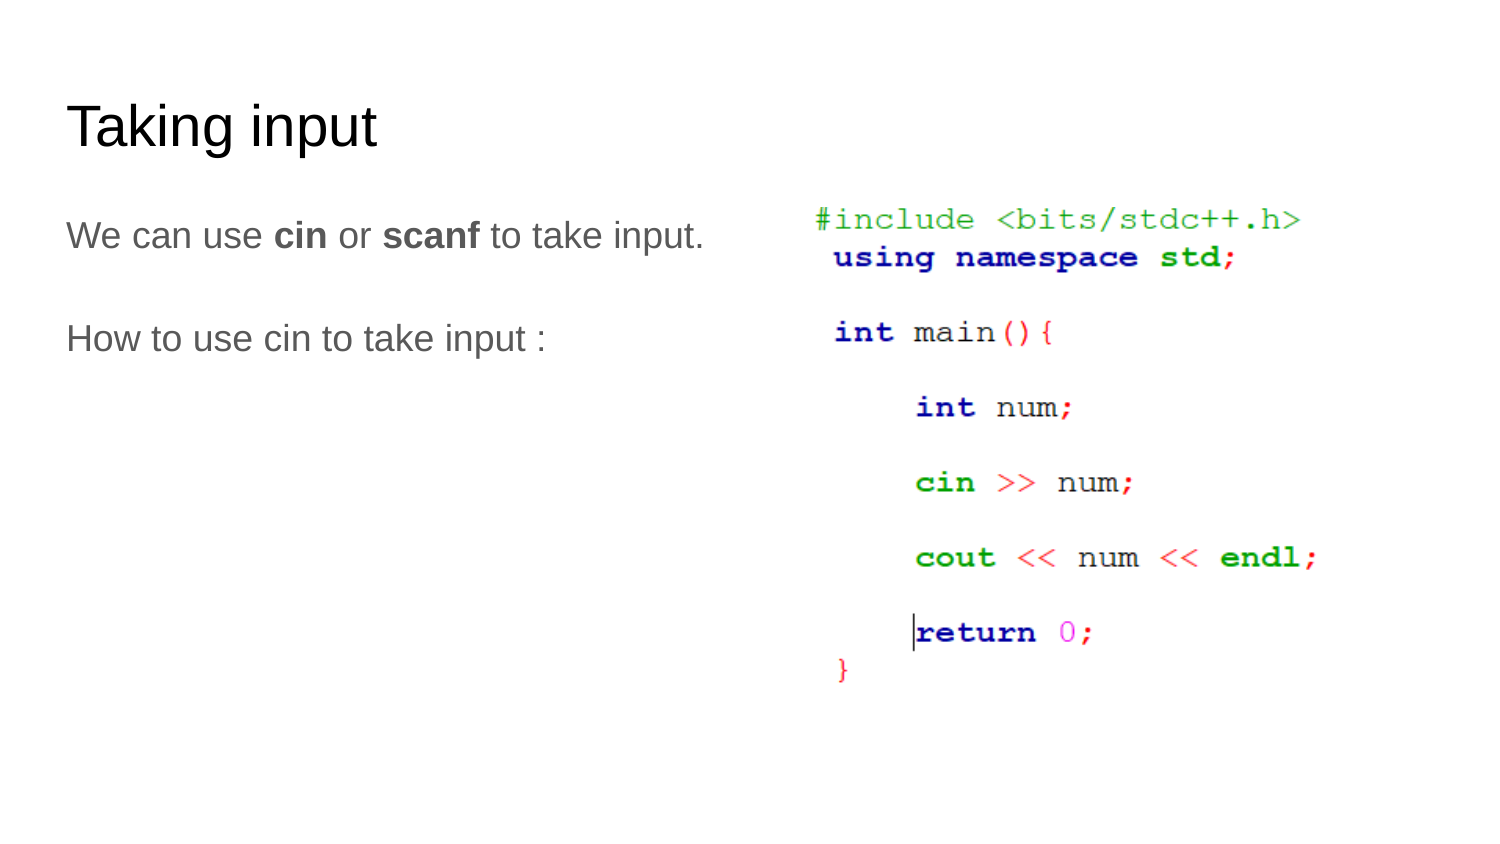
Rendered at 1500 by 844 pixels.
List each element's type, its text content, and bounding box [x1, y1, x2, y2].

picture [813, 207, 1388, 764]
title Taking input [51, 72, 1449, 167]
list We can use cin or scanf to take input. How to use cin to take input : [51, 189, 1449, 750]
